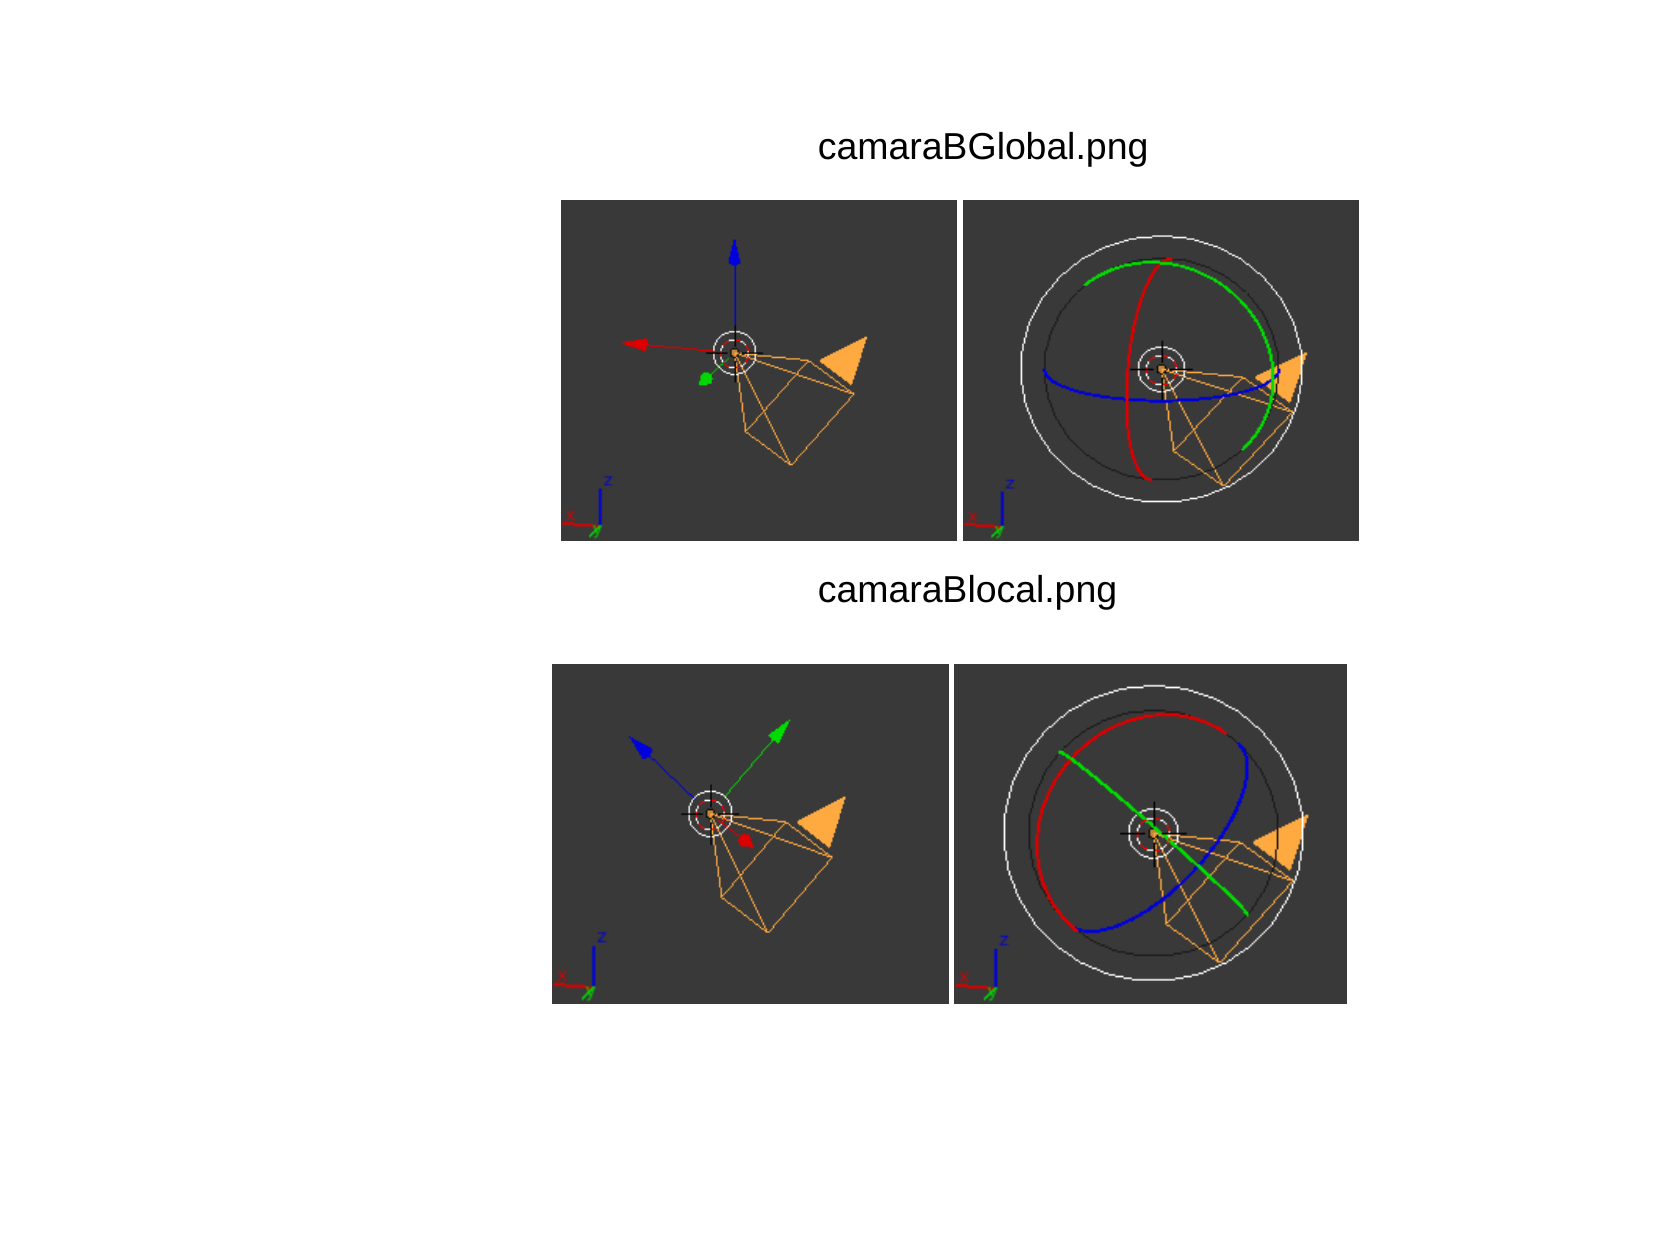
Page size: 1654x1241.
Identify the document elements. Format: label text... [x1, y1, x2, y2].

picture [552, 664, 949, 1004]
picture [561, 200, 957, 541]
text_box camaraBlocal.png [803, 561, 1133, 618]
picture [963, 200, 1359, 541]
picture [954, 664, 1347, 1004]
text_box camaraBGlobal.png [803, 118, 1164, 175]
